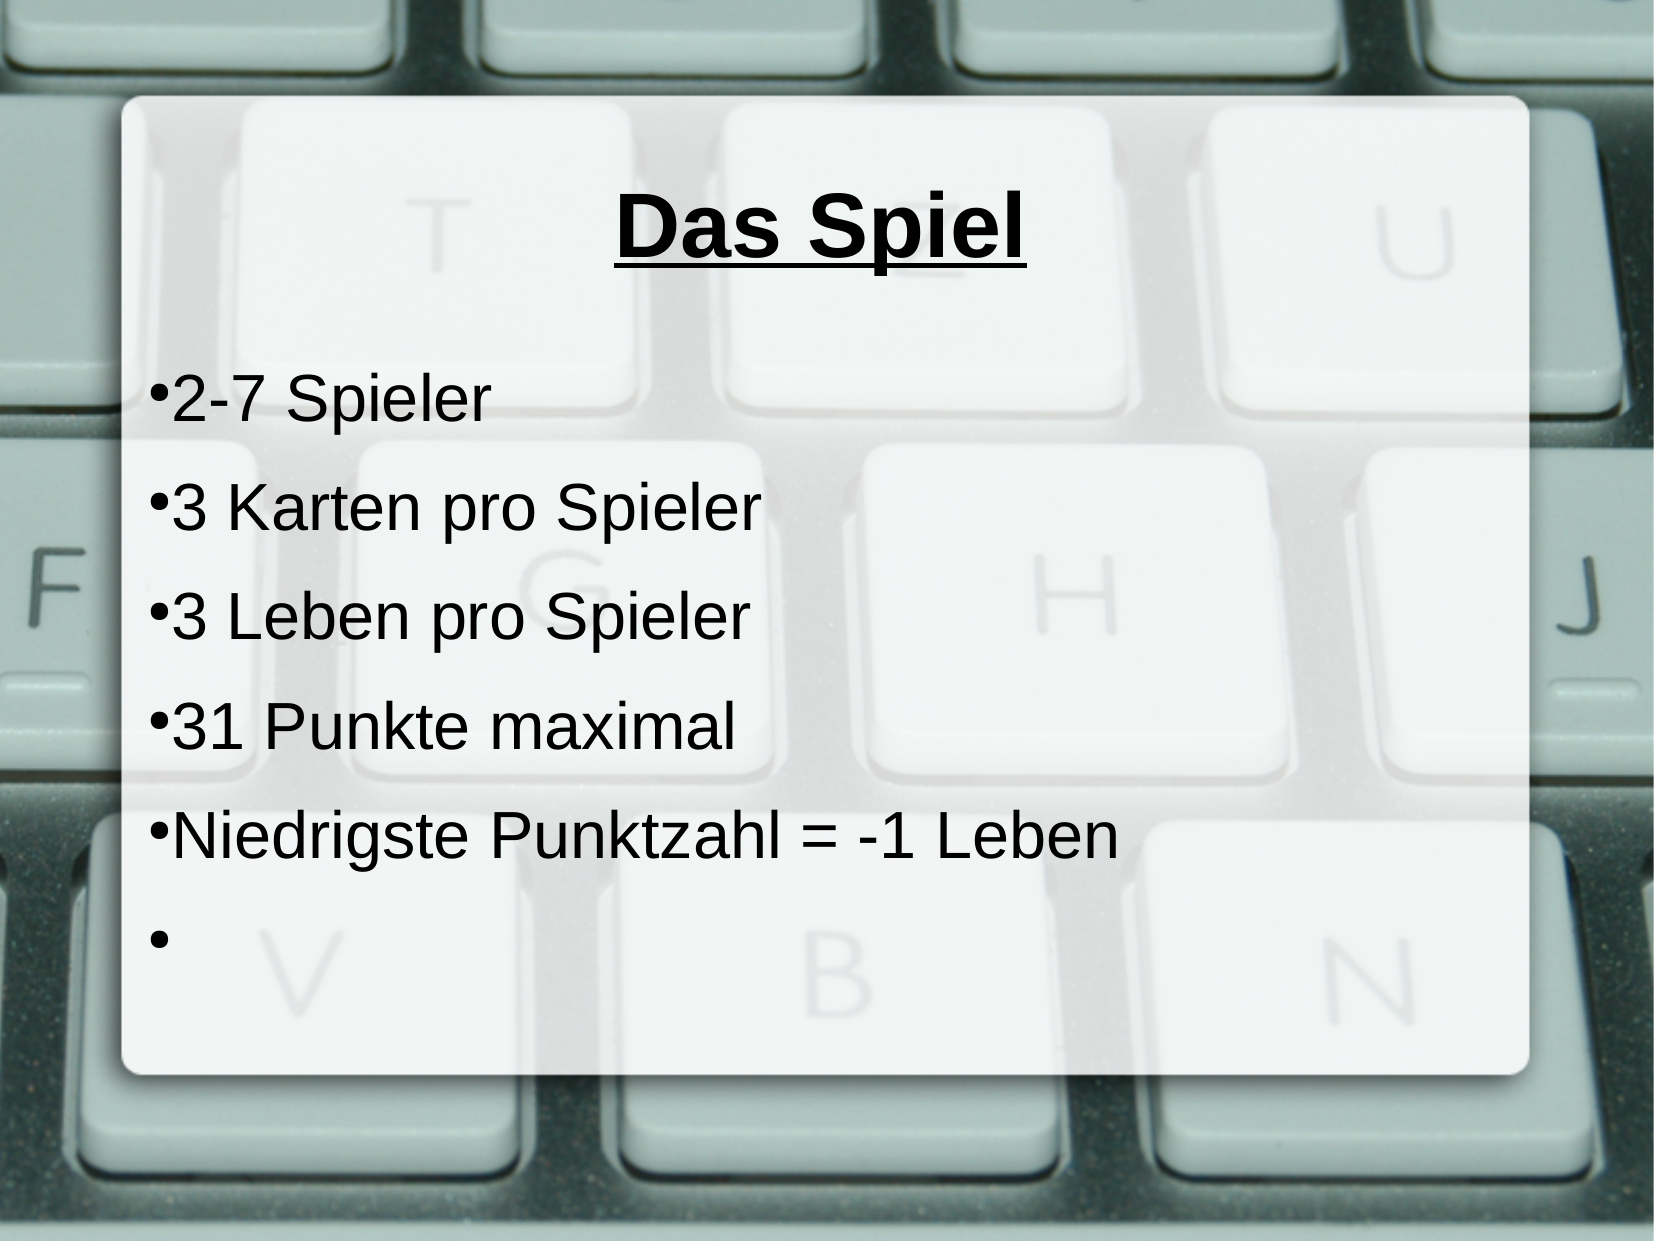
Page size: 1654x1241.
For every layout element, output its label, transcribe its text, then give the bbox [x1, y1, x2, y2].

title Das Spiel [135, 117, 1506, 325]
list 2-7 Spieler 3 Karten pro Spieler 3 Leben pro Spieler 31 Punkte maximal Niedrigste Punktzahl = -1 Leben [147, 354, 1506, 1063]
picture [0, 0, 1654, 1241]
